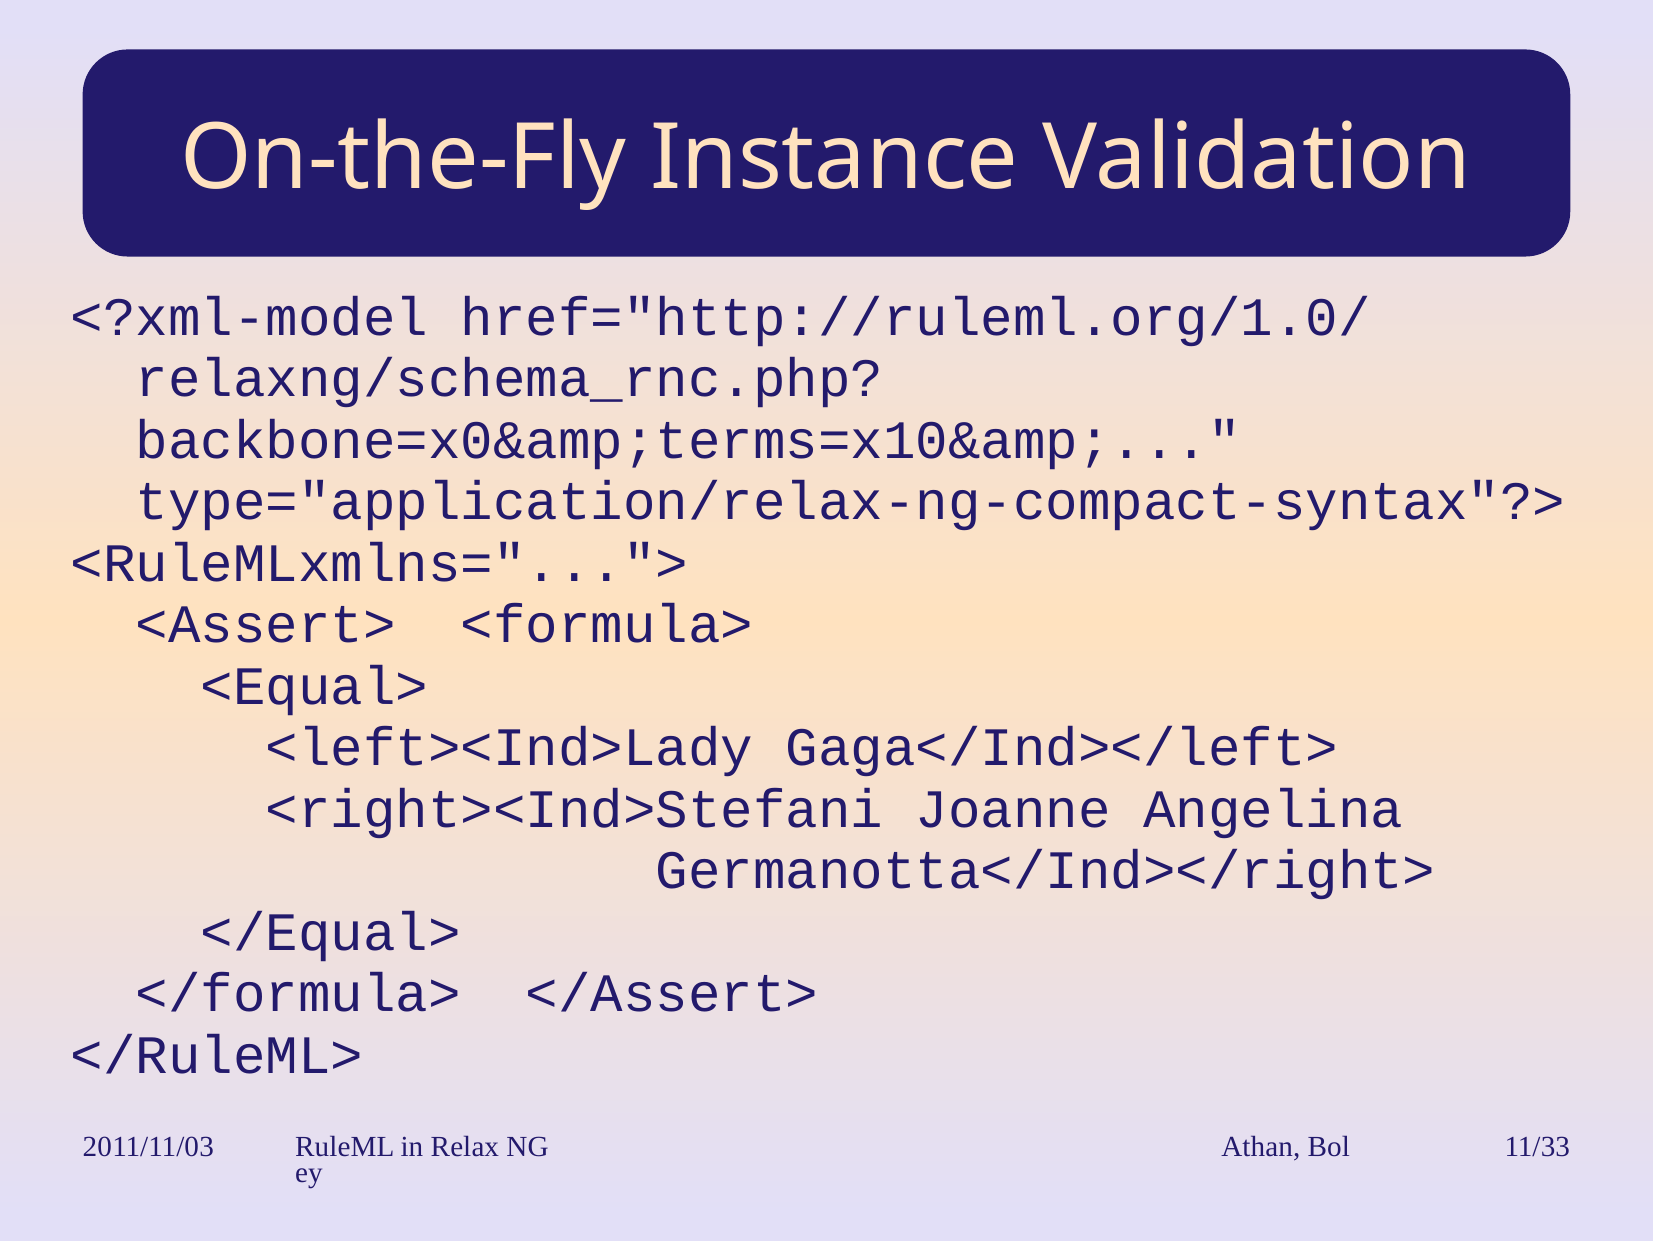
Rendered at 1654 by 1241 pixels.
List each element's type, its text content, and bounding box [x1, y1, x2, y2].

title On-the-Fly Instance Validation [82, 49, 1571, 257]
list <?xml-model href="http://ruleml.org/1.0/ relaxng/schema_rnc.php? backbone=x0&amp;terms=x10&amp;..." type="application/relax-ng-compact-syntax"?> <RuleMLxmlns="..."> <Assert> <formula> <Equal> <left><Ind>Lady Gaga</Ind></left> <right><Ind>Stefani Joanne Angelina Germanotta</Ind></right> </Equal> </formula> </Assert> </RuleML> [0, 290, 1653, 1095]
